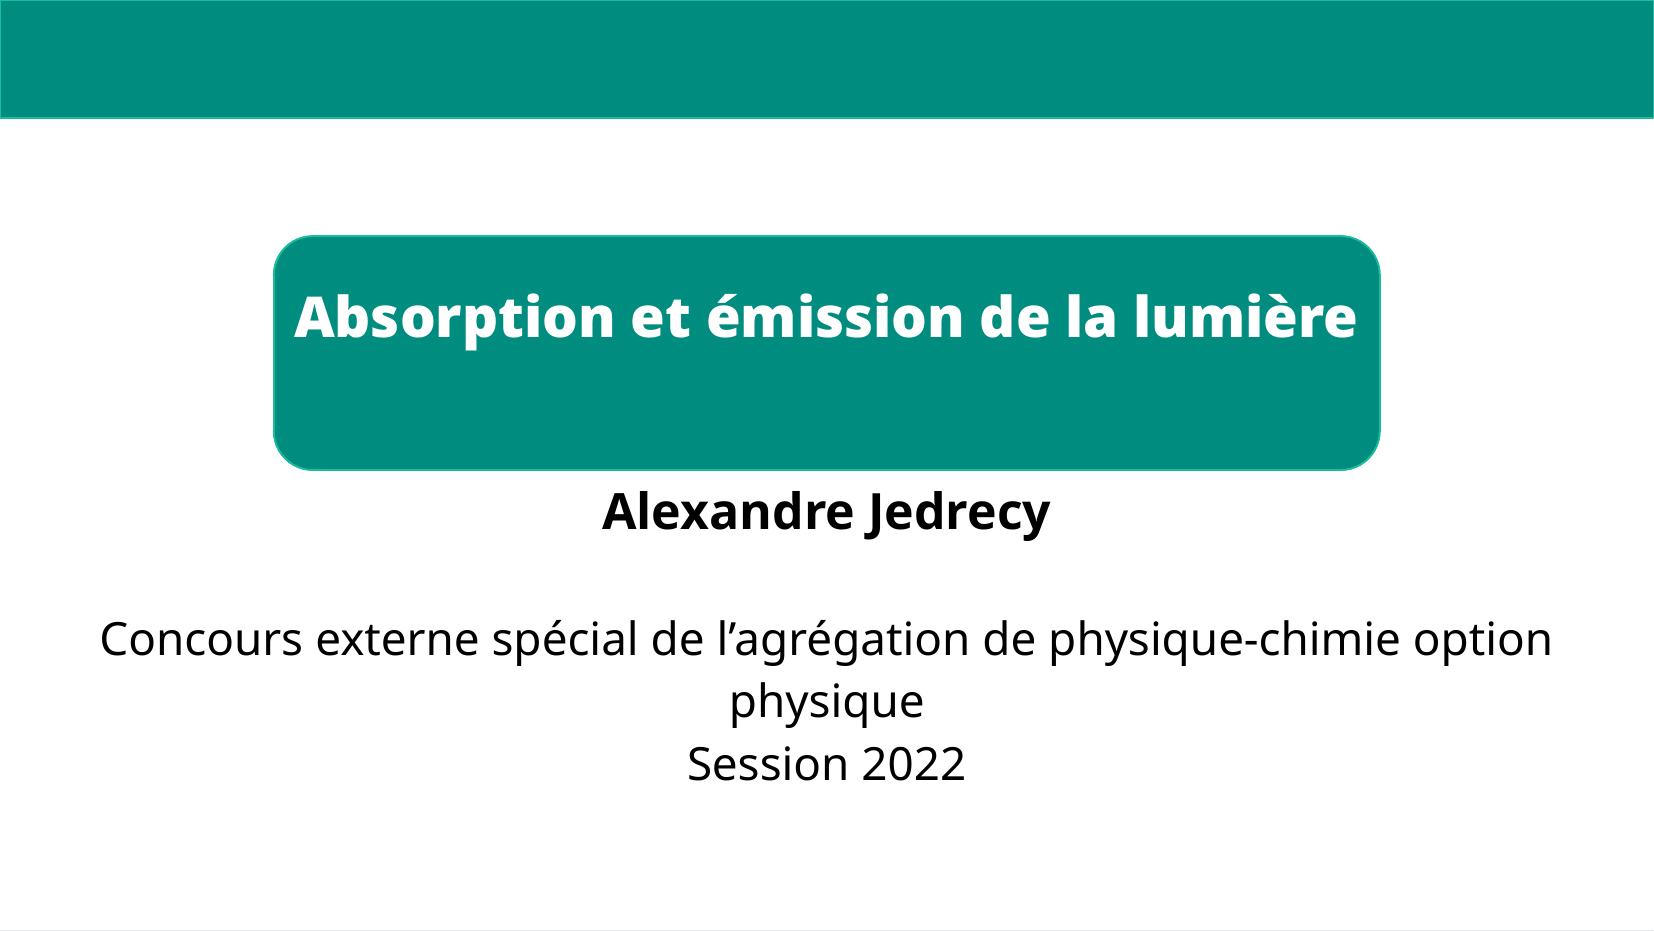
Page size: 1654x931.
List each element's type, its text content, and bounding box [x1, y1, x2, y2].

title Absorption et émission de la lumière [284, 238, 1369, 470]
text_box [273, 254, 284, 454]
text_box [1369, 253, 1380, 453]
subtitle Alexandre Jedrecy Concours externe spécial de l’agrégation de physique-chimie option physique Session 2022 [59, 501, 1595, 768]
